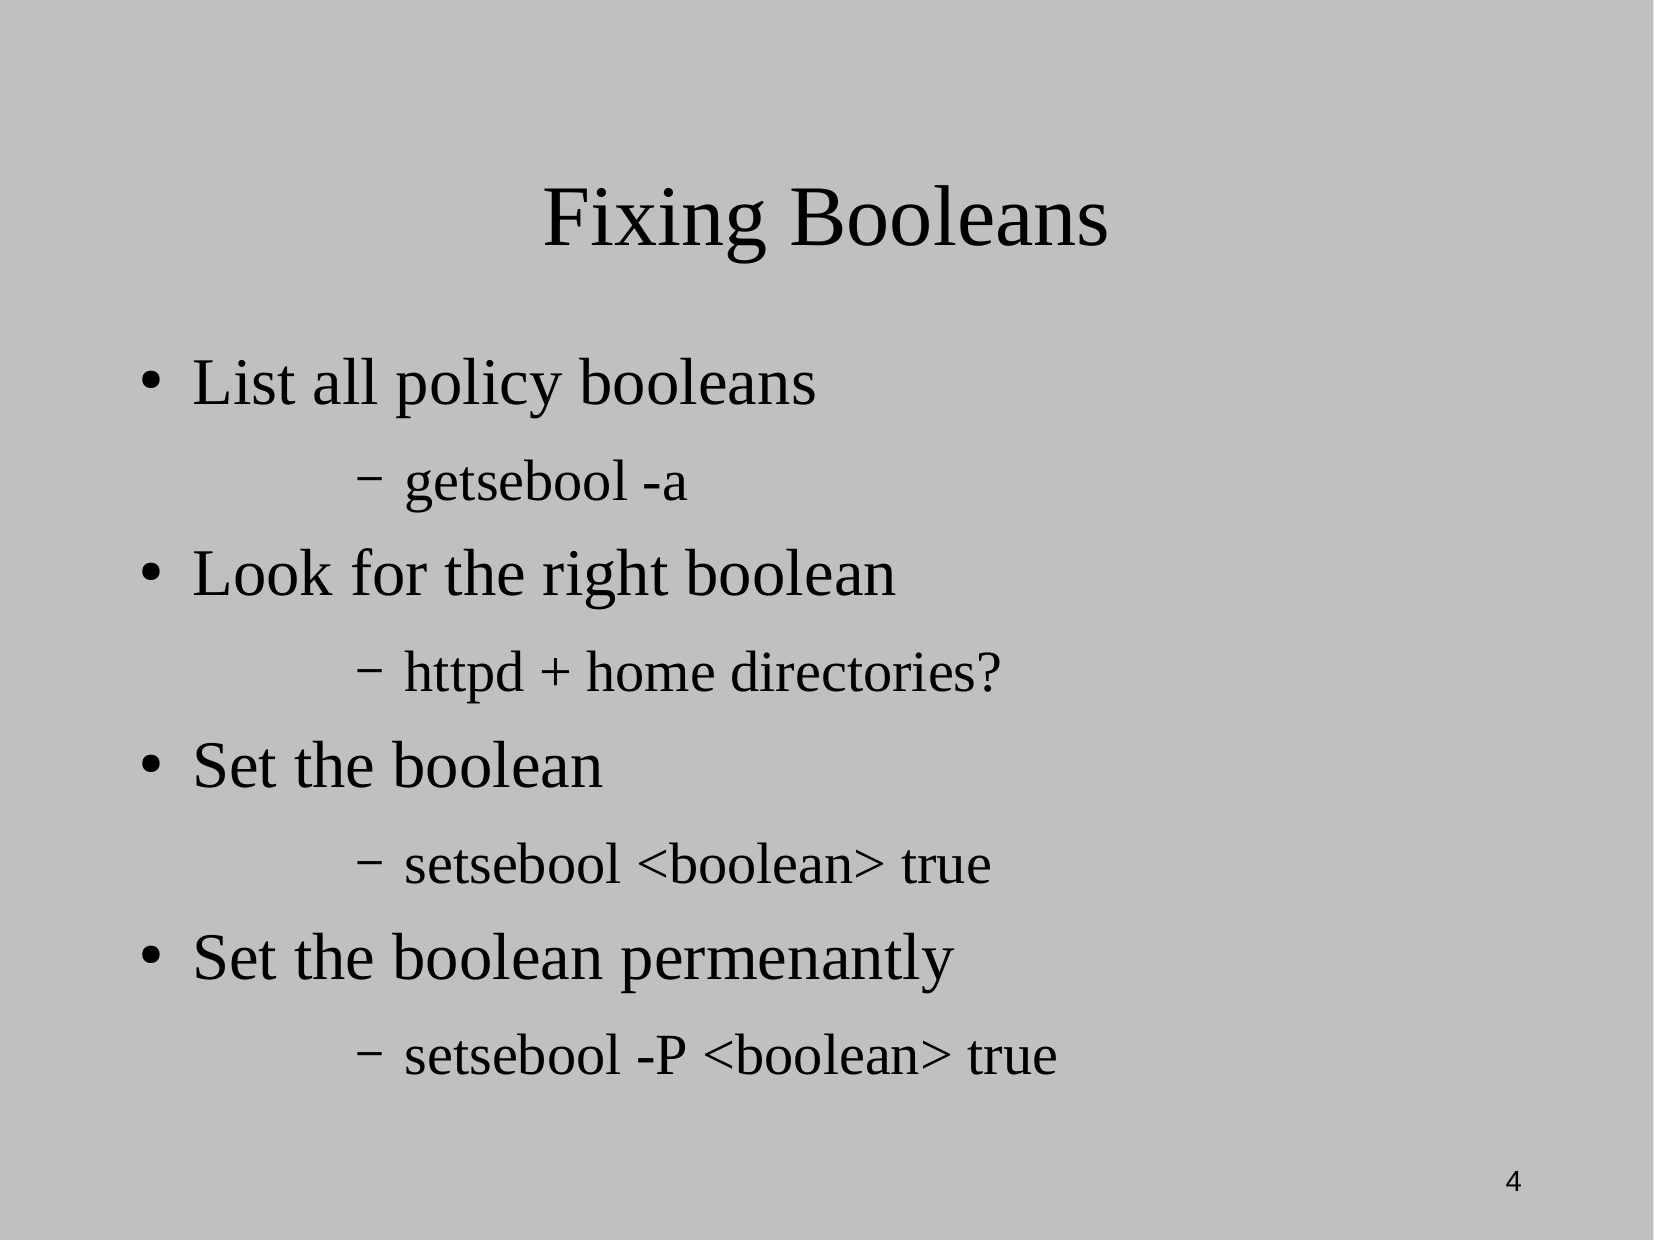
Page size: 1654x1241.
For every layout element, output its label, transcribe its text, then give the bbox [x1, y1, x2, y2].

title Fixing Booleans [301, 112, 1352, 320]
list List all policy booleans getsebool -a Look for the right boolean httpd + home directories? Set the boolean setsebool <boolean> true Set the boolean permenantly setsebool -P <boolean> true [121, 344, 1534, 1126]
